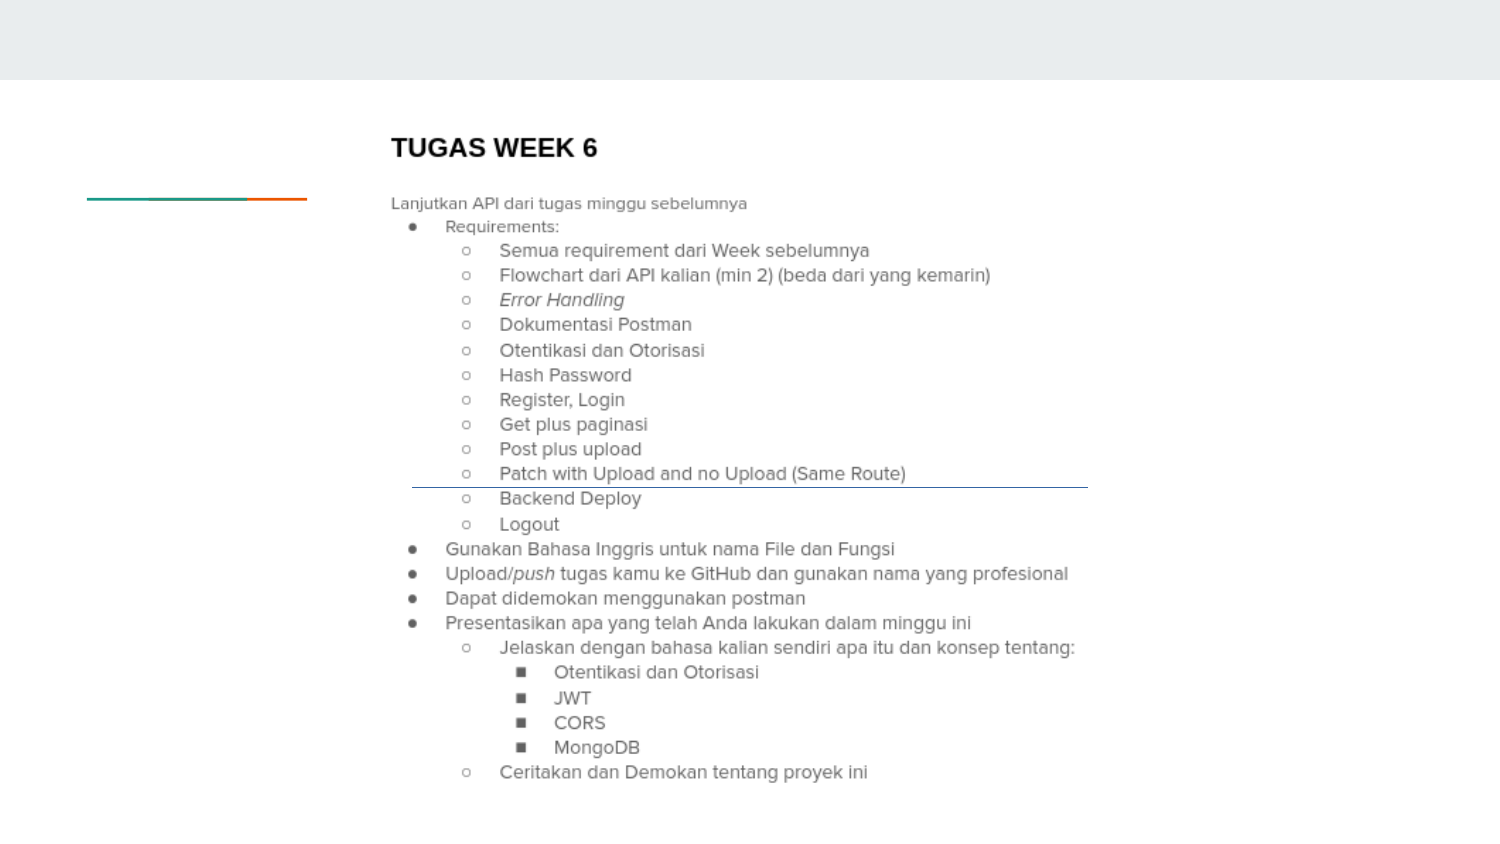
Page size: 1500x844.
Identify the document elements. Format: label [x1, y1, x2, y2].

picture [376, 118, 1127, 826]
